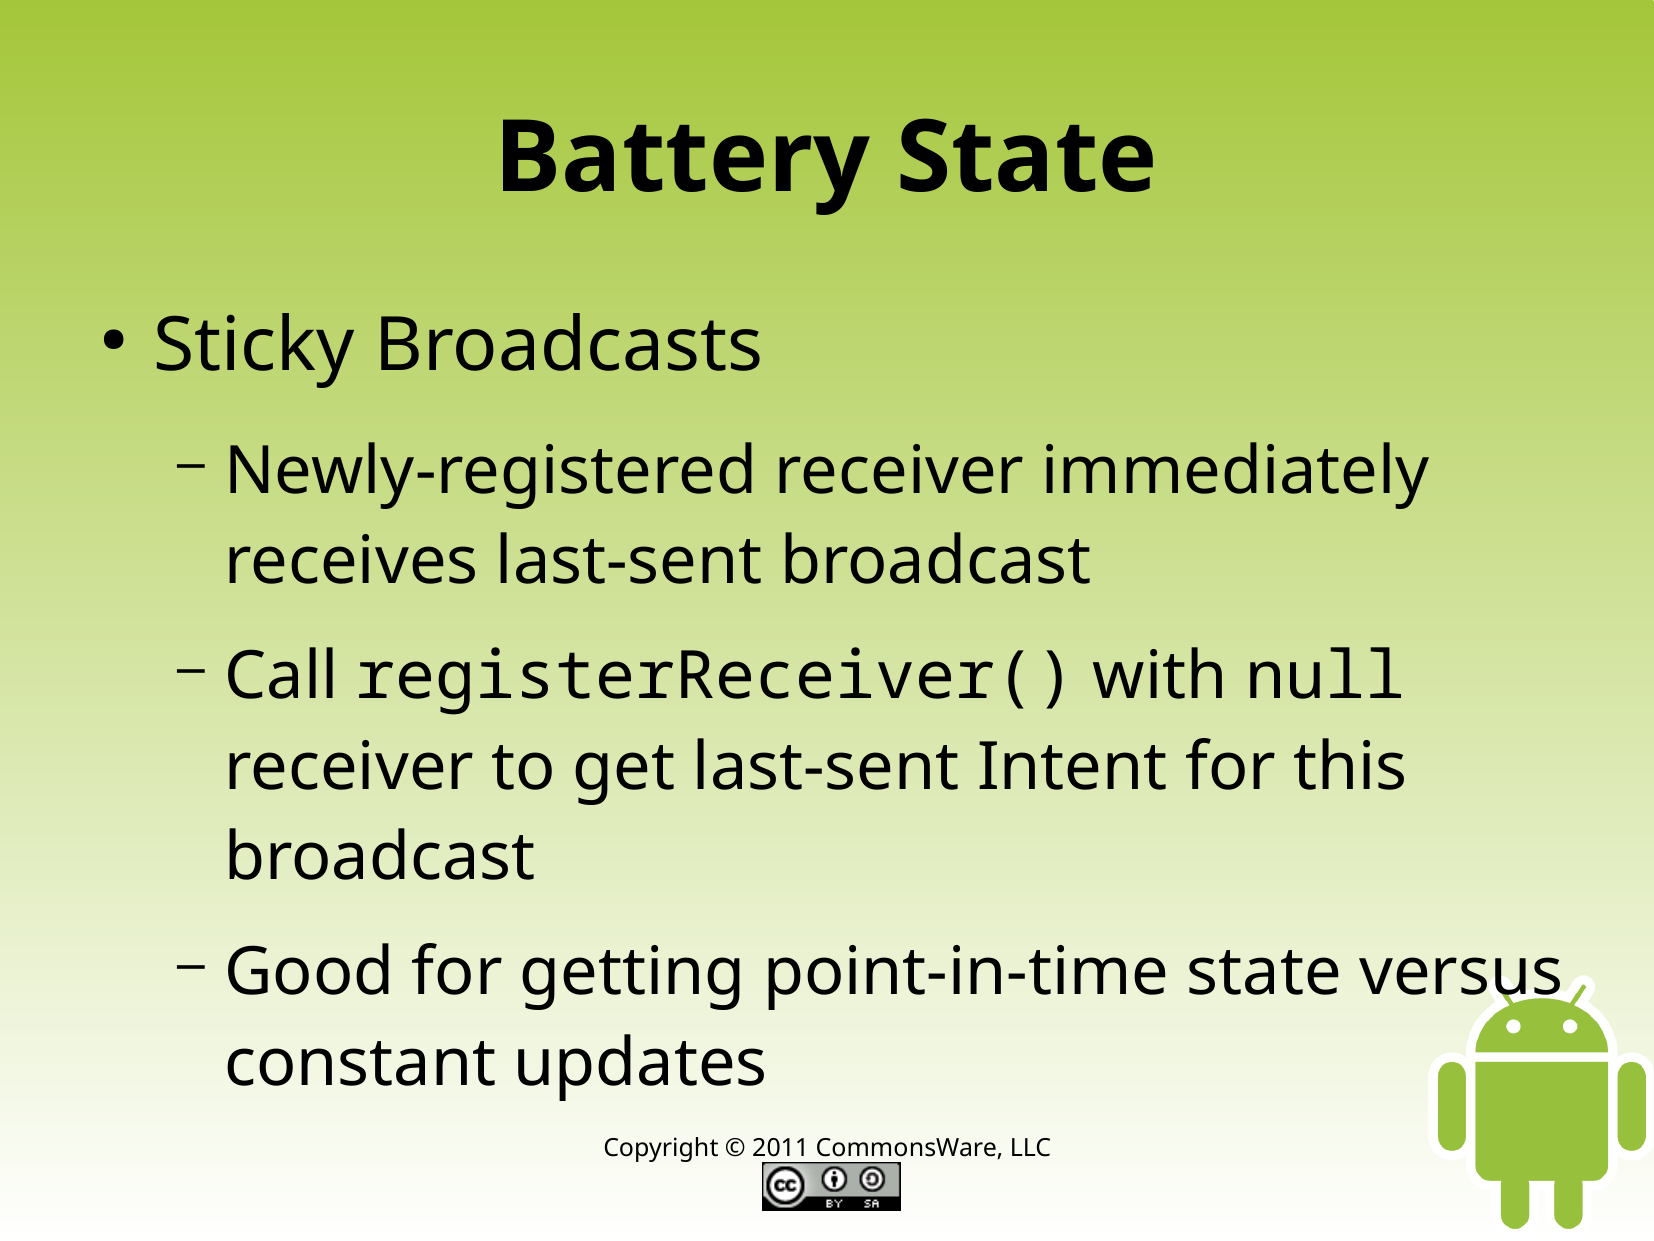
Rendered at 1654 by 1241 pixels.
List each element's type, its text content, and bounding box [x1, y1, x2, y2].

title Battery State [82, 49, 1571, 257]
list Sticky Broadcasts Newly-registered receiver immediately receives last-sent broadcast Call registerReceiver() with null receiver to get last-sent Intent for this broadcast Good for getting point-in-time state versus constant updates [82, 290, 1571, 1109]
picture [762, 1162, 901, 1211]
picture [1428, 975, 1654, 1238]
